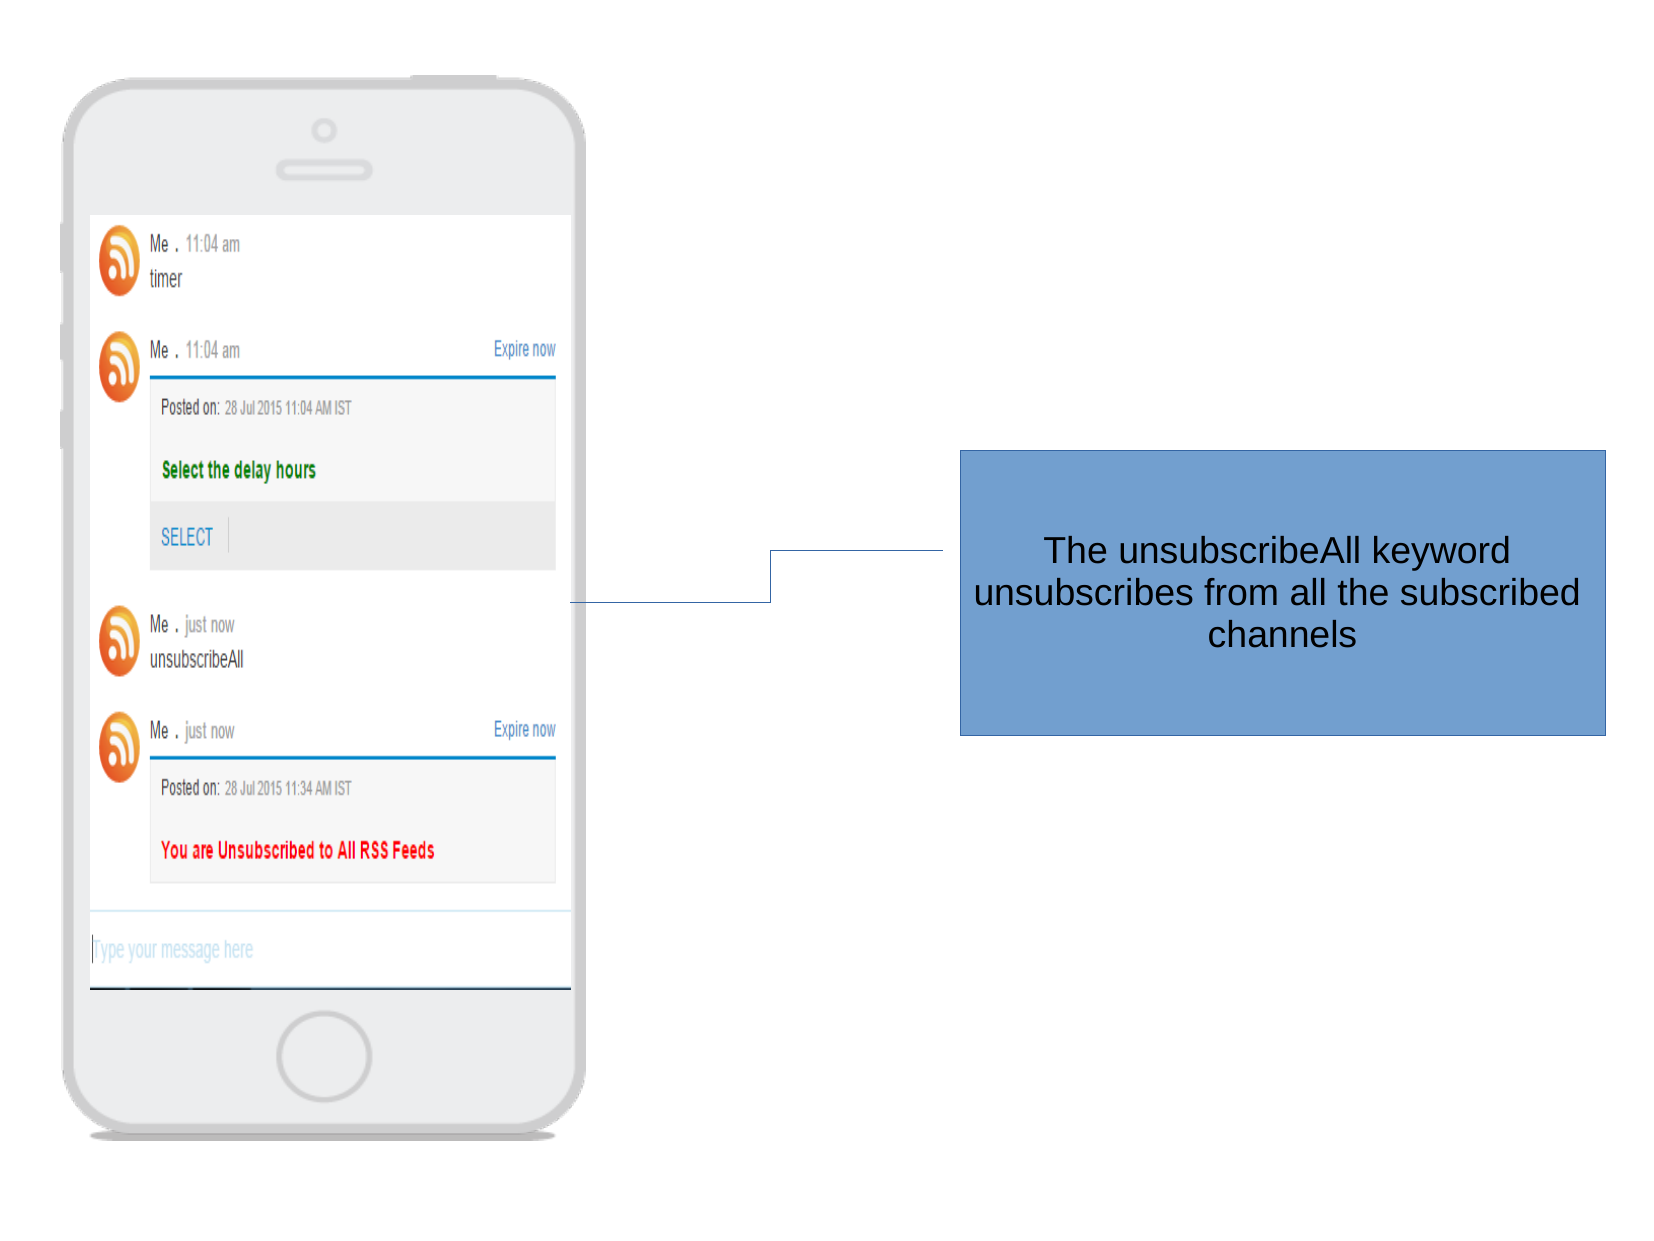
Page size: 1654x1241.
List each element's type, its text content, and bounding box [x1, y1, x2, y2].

picture [60, 75, 586, 1141]
text_box The unsubscribeAll keyword unsubscribes from all the subscribed channels [960, 450, 1606, 736]
